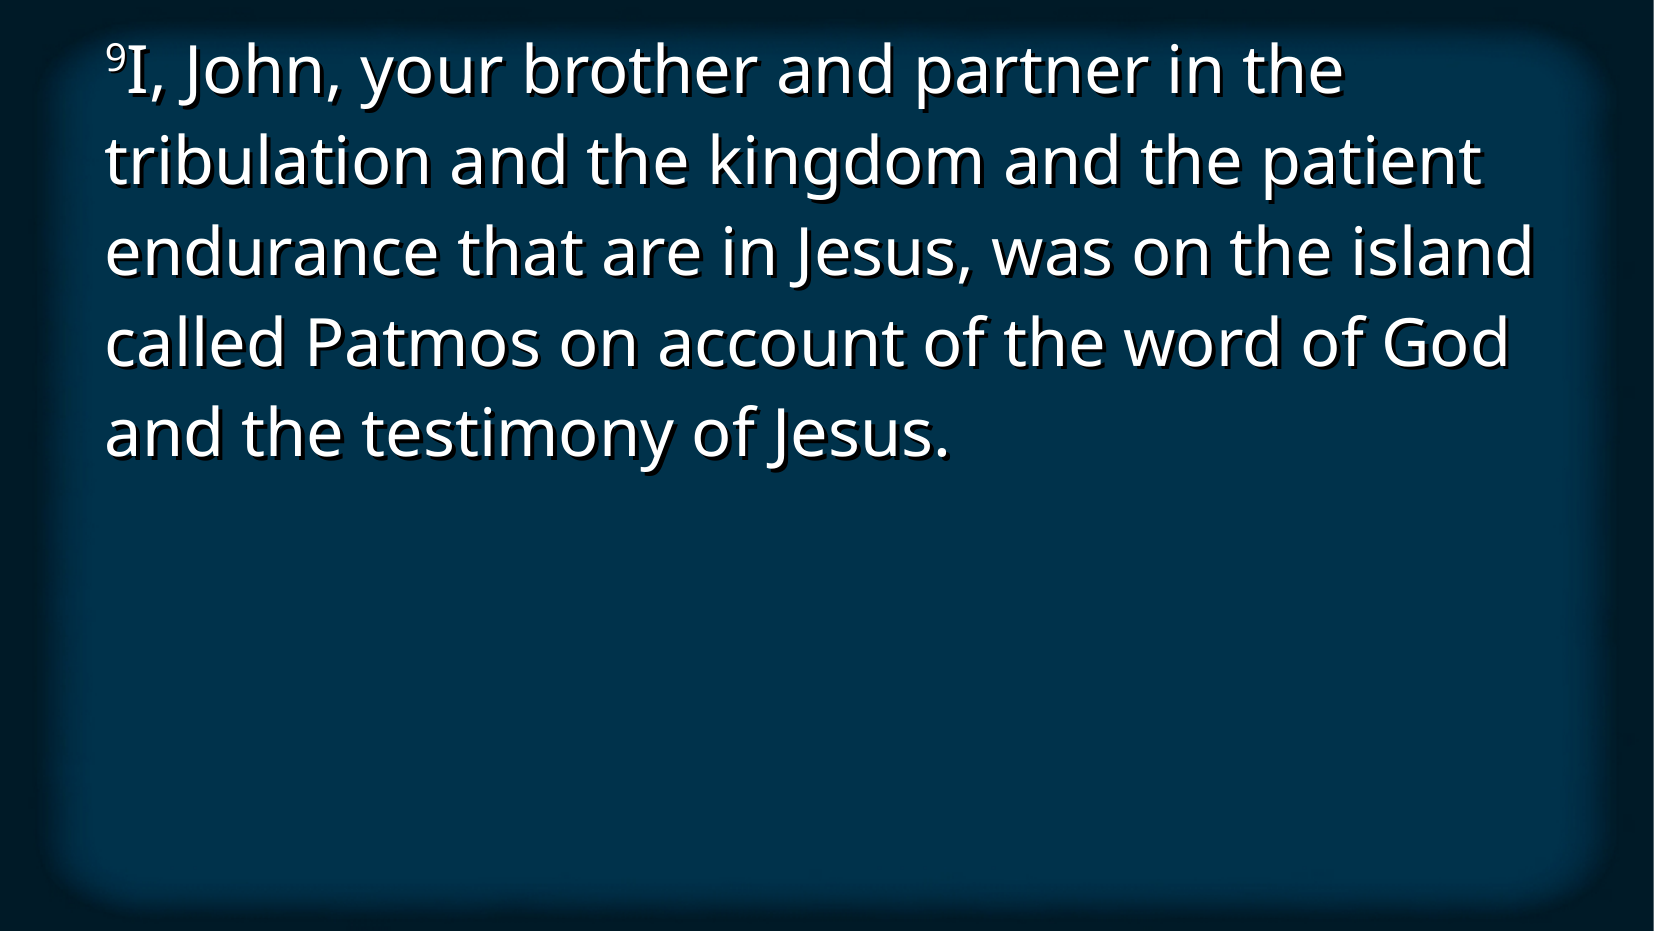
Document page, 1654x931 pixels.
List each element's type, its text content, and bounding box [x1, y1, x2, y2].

text_box 9I, John, your brother and partner in the tribulation and the kingdom and the patient endurance that are in Jesus, was on the island called Patmos on account of the word of God and the testimony of Jesus. [90, 15, 1576, 474]
picture [0, 0, 1654, 931]
